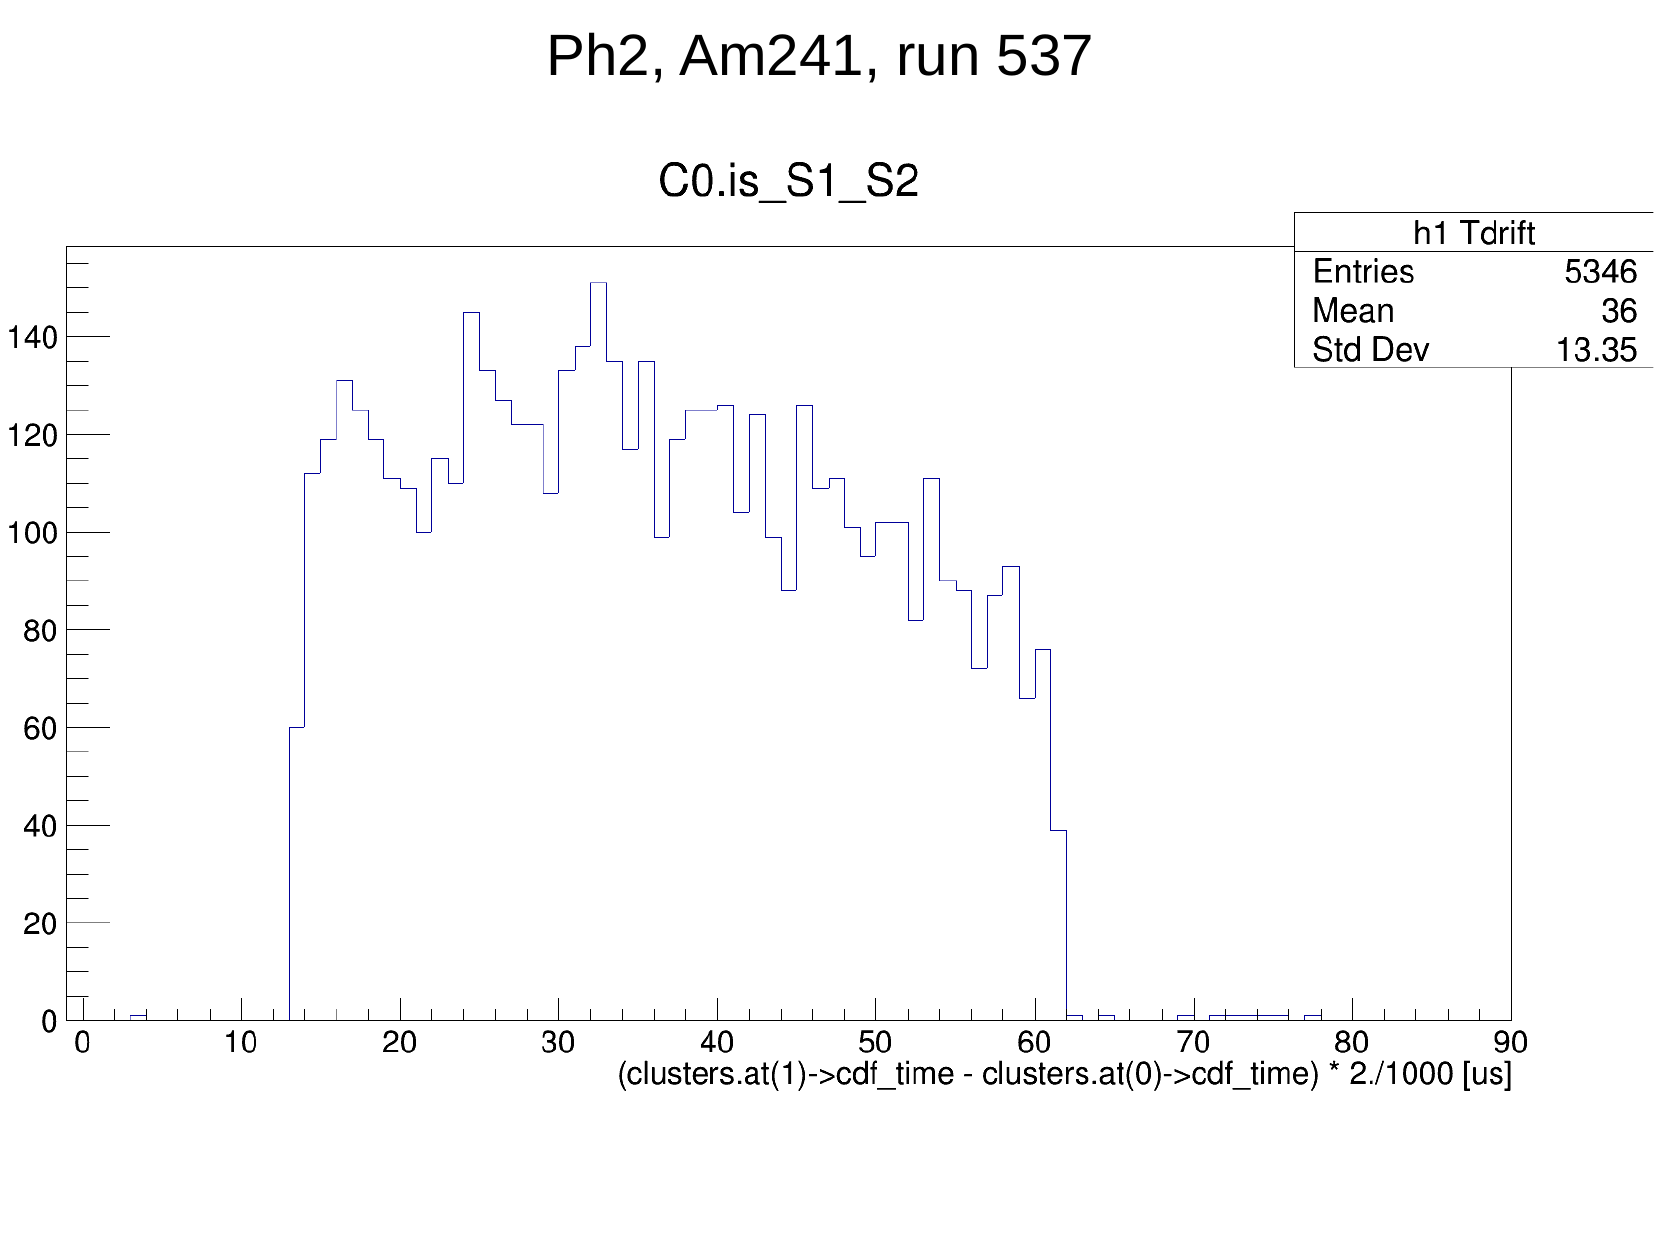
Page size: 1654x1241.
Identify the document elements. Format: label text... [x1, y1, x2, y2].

picture [6, 154, 1654, 1093]
text_box Ph2, Am241, run 537 [480, 14, 1162, 151]
